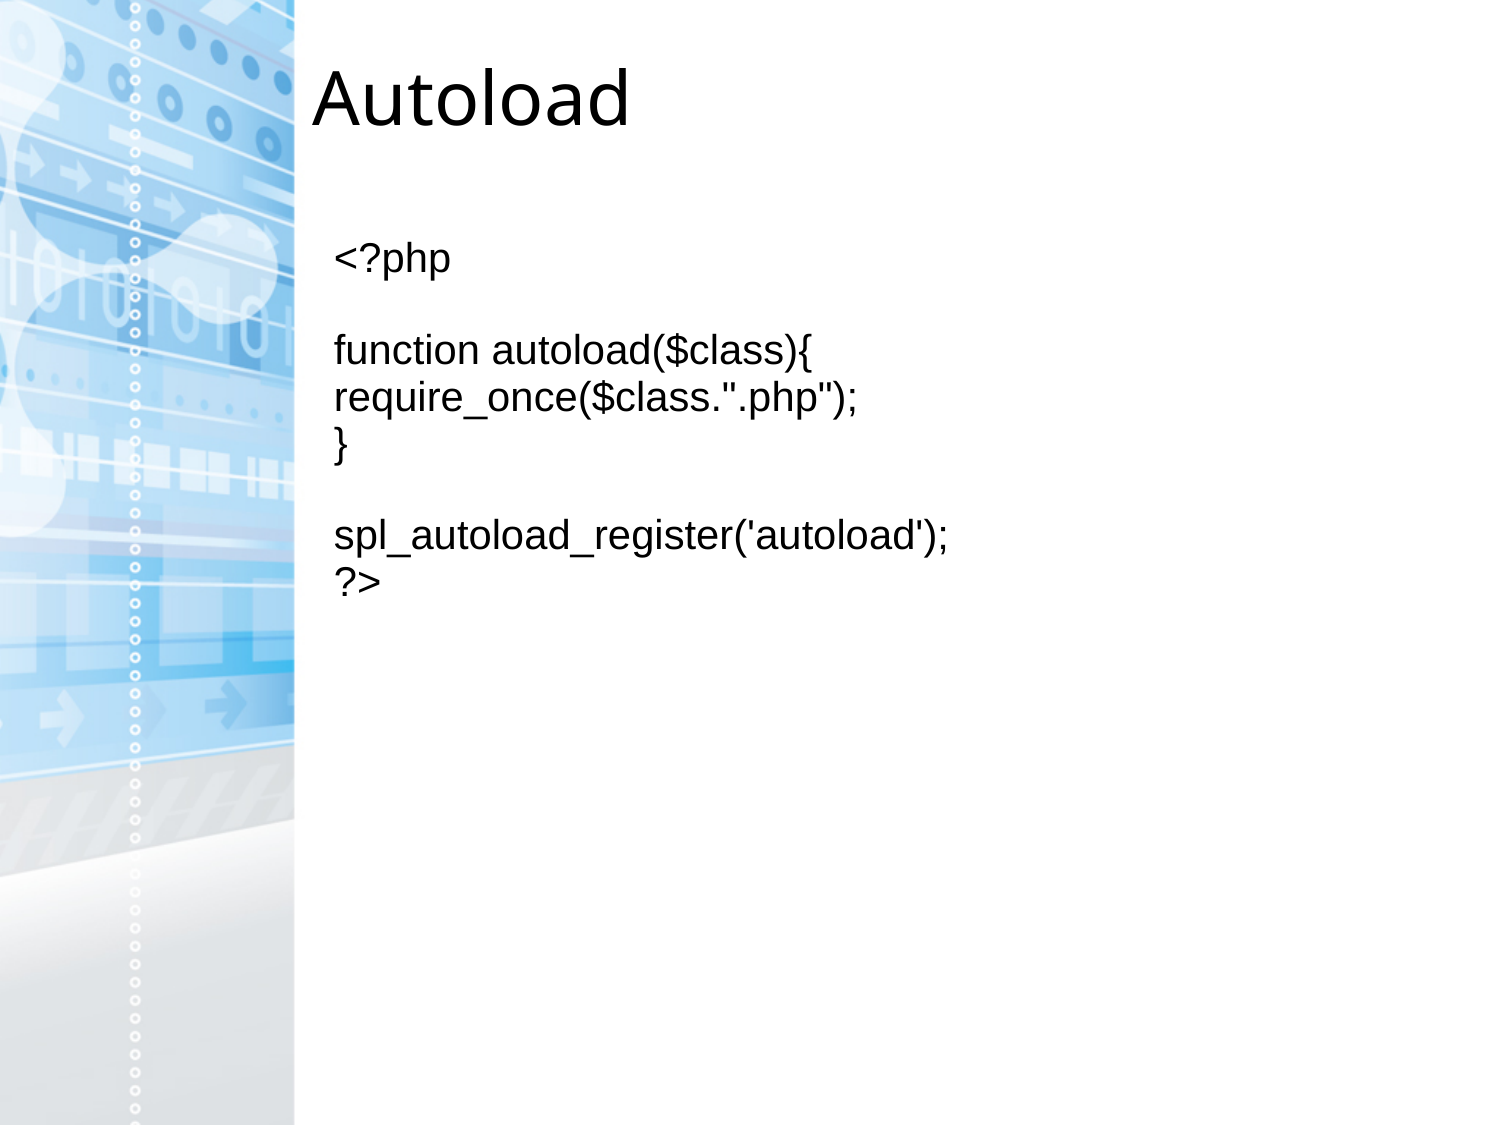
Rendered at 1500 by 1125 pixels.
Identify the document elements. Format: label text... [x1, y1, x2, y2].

title Autoload [312, 45, 1424, 148]
text_box <?php function autoload($class){ require_once($class.".php"); } spl_autoload_register('autoload'); ?> [319, 227, 1447, 613]
picture [0, 0, 1500, 1125]
